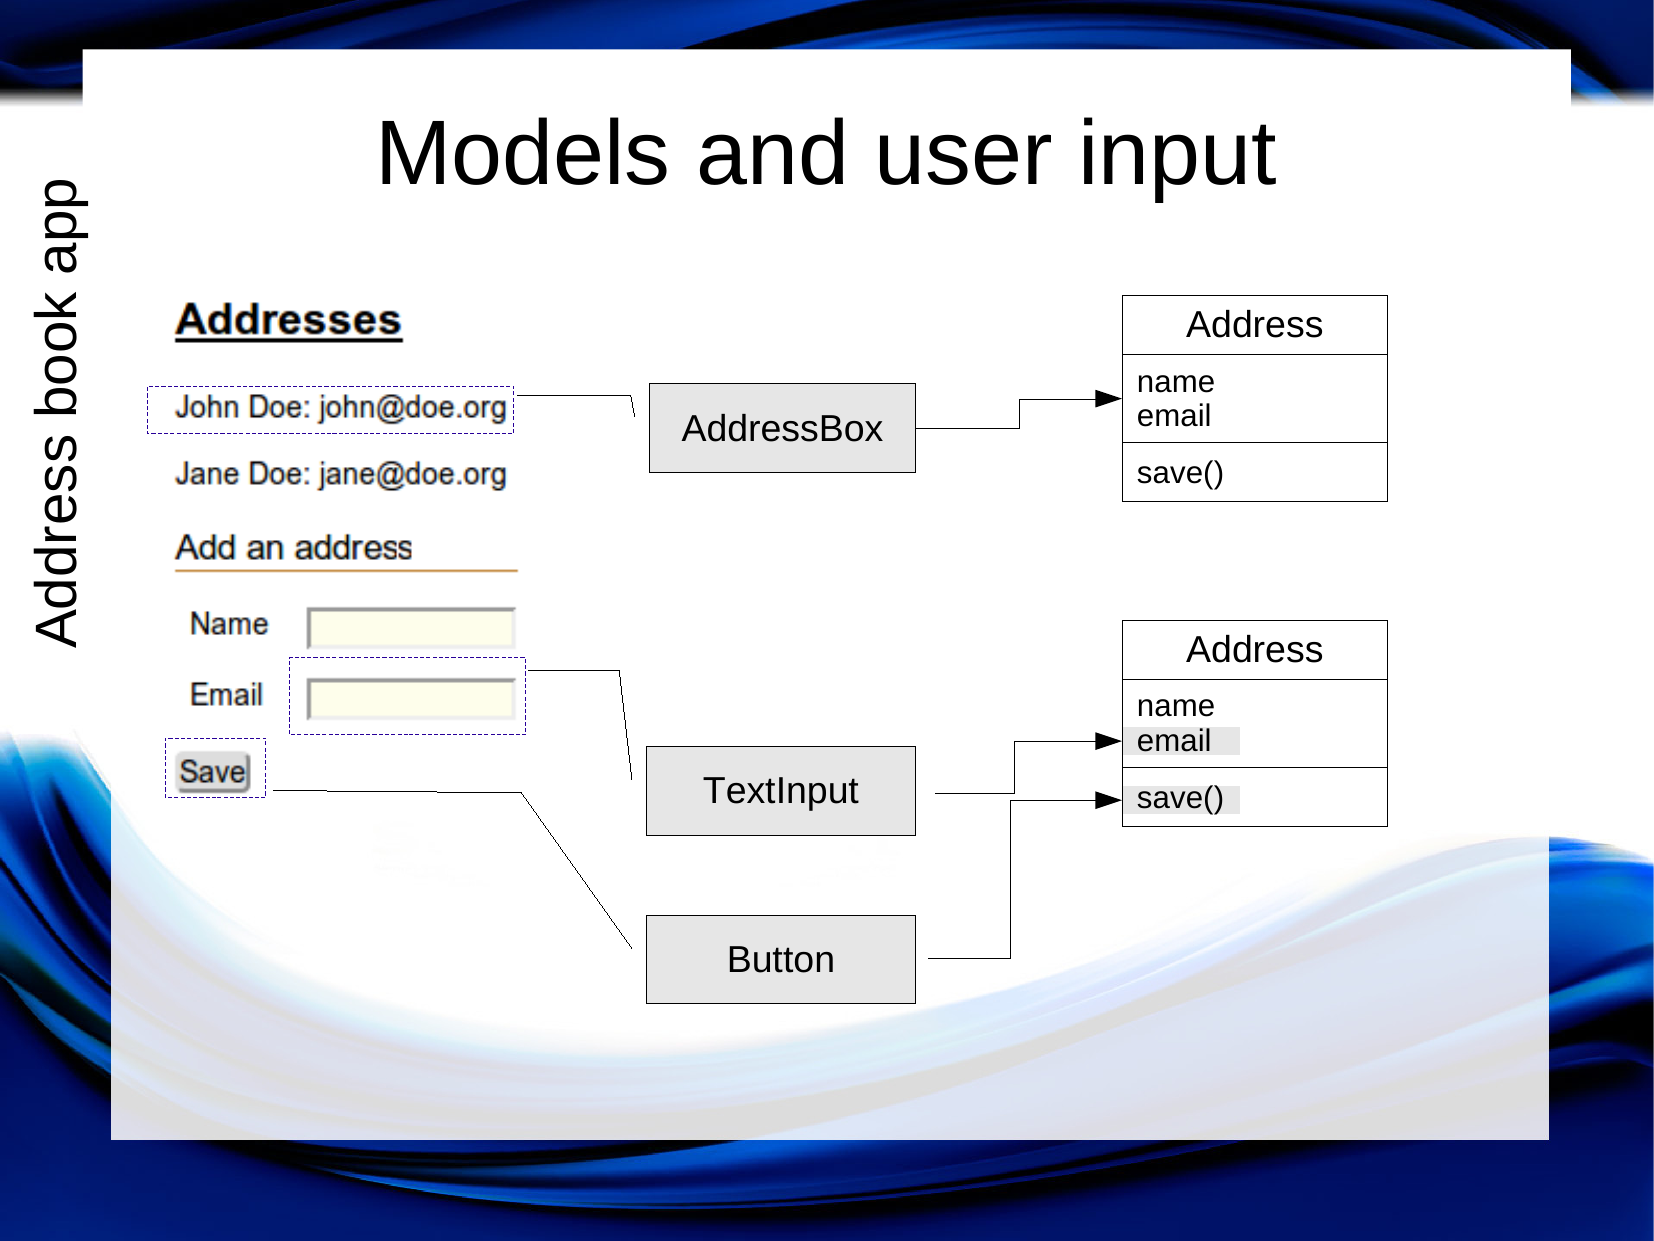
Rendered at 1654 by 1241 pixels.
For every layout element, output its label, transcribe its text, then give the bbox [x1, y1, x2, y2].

picture [0, 0, 1654, 1241]
text_box save() [1122, 442, 1388, 502]
text_box Button [647, 915, 915, 1004]
text_box Address [1122, 620, 1388, 679]
text_box name email [1122, 354, 1388, 442]
text_box Address [1122, 295, 1388, 354]
text_box save() [1122, 767, 1388, 827]
title Address book app [0, 29, 130, 798]
text_box AddressBox [650, 384, 915, 473]
title Models and user input [130, 49, 1571, 257]
text_box name email [1122, 679, 1388, 767]
text_box TextInput [647, 746, 915, 835]
